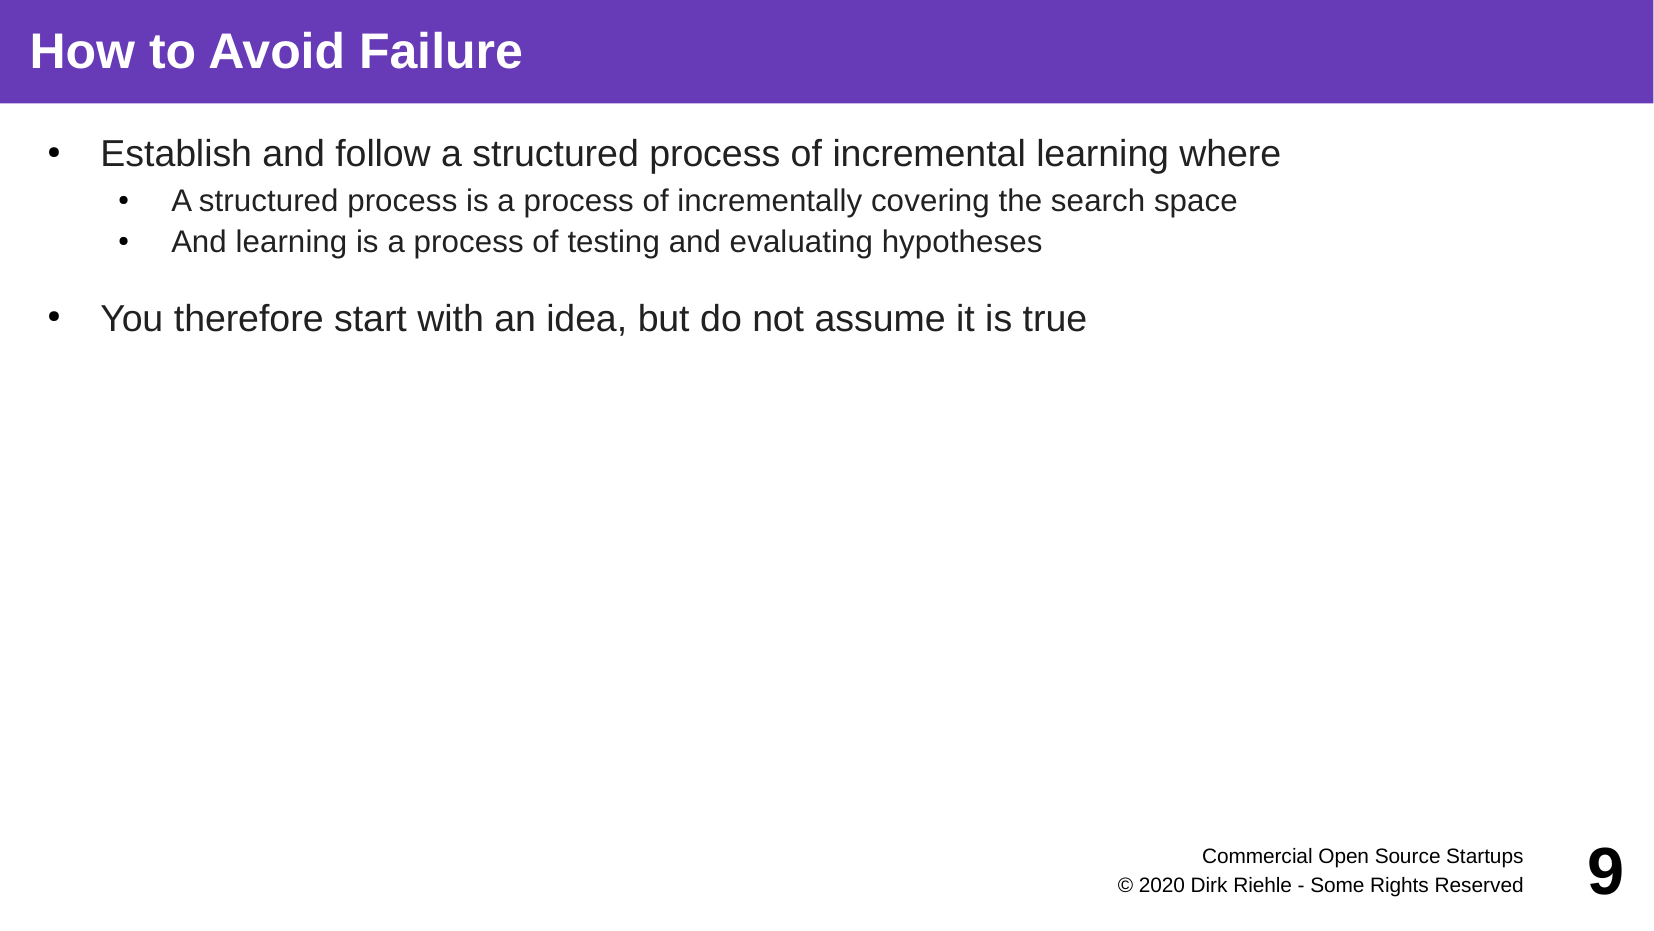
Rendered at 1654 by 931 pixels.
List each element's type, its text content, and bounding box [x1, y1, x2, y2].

title How to Avoid Failure [0, 0, 1654, 104]
list Establish and follow a structured process of incremental learning where A structured process is a process of incrementally covering the search space And learning is a process of testing and evaluating hypotheses You therefore start with an idea, but do not assume it is true [29, 132, 1625, 813]
